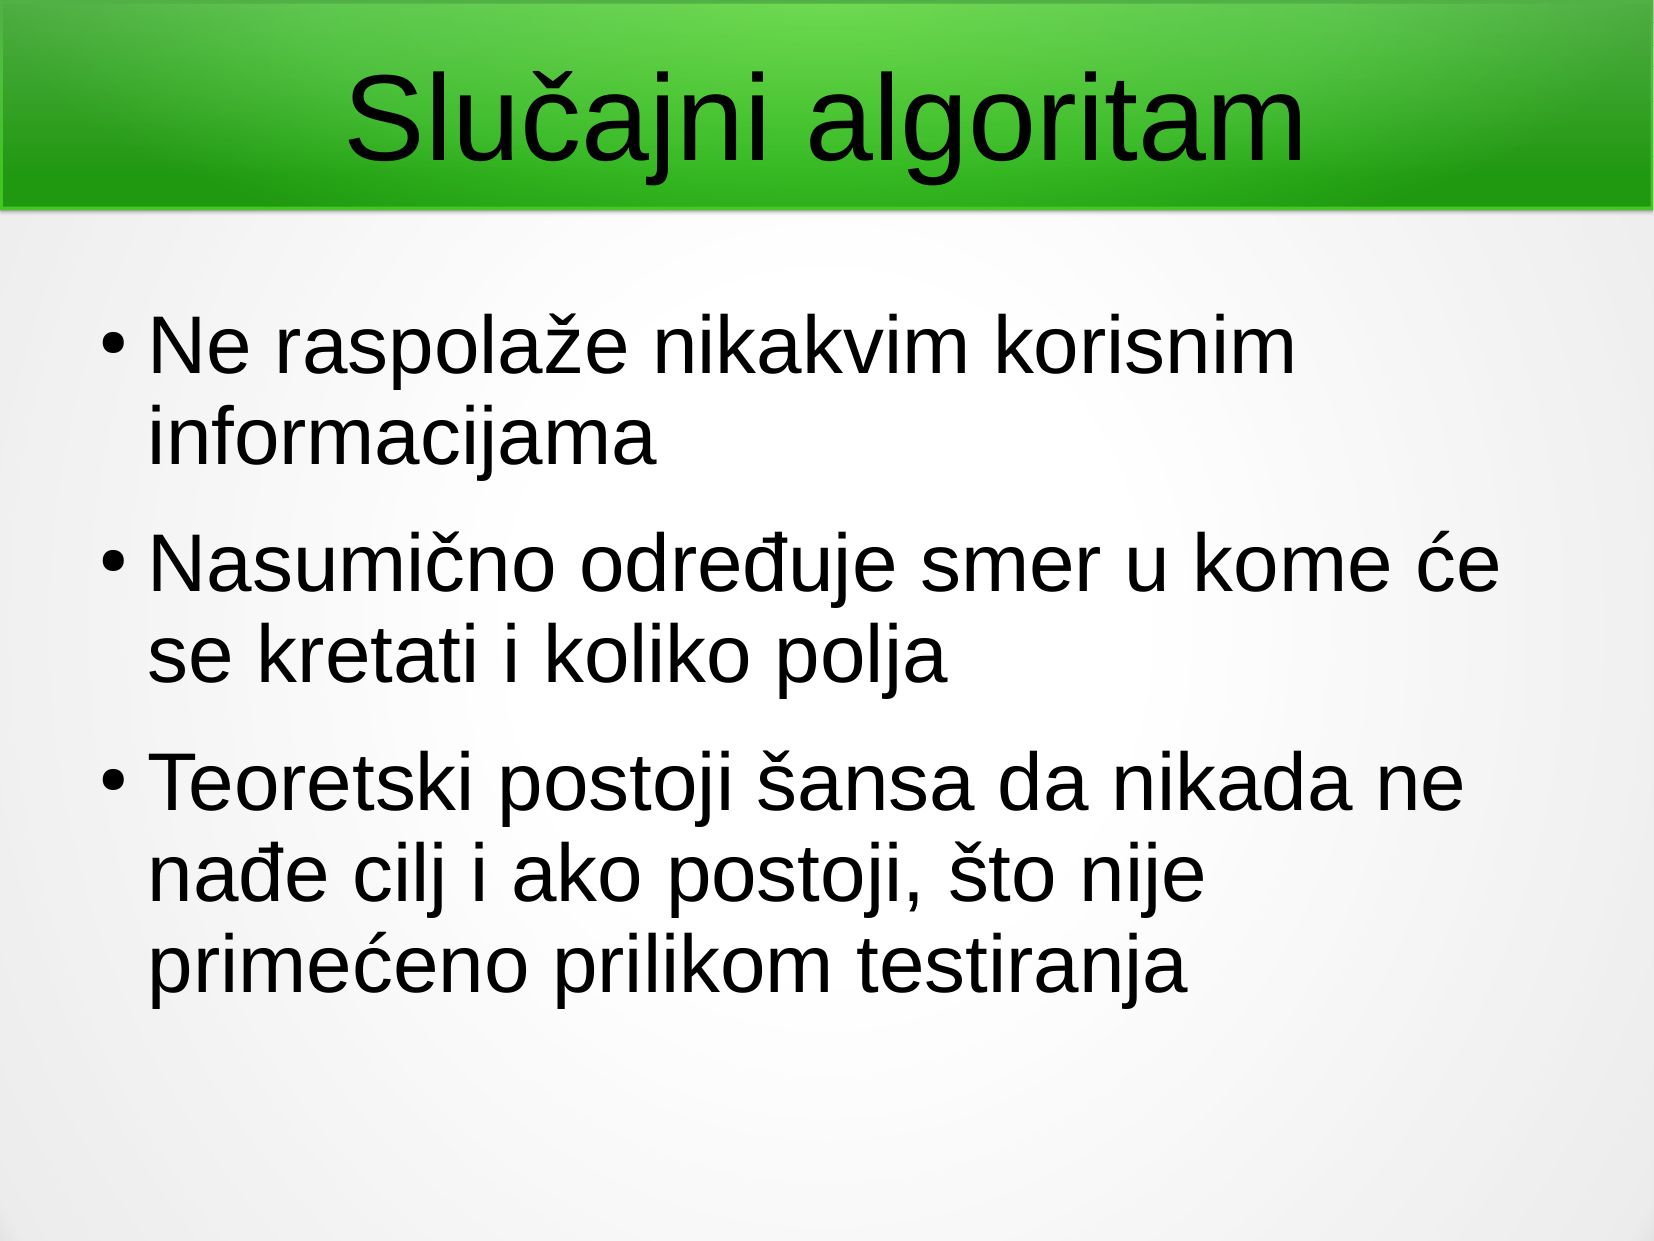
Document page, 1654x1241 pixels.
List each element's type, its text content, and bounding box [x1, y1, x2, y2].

list Ne raspolaže nikakvim korisnim informacijama Nasumično određuje smer u kome će se kretati i koliko polja Teoretski postoji šansa da nikada ne nađe cilj i ako postoji, što nije primećeno prilikom testiranja [82, 299, 1571, 1019]
title Slučajni algoritam [82, 47, 1571, 189]
